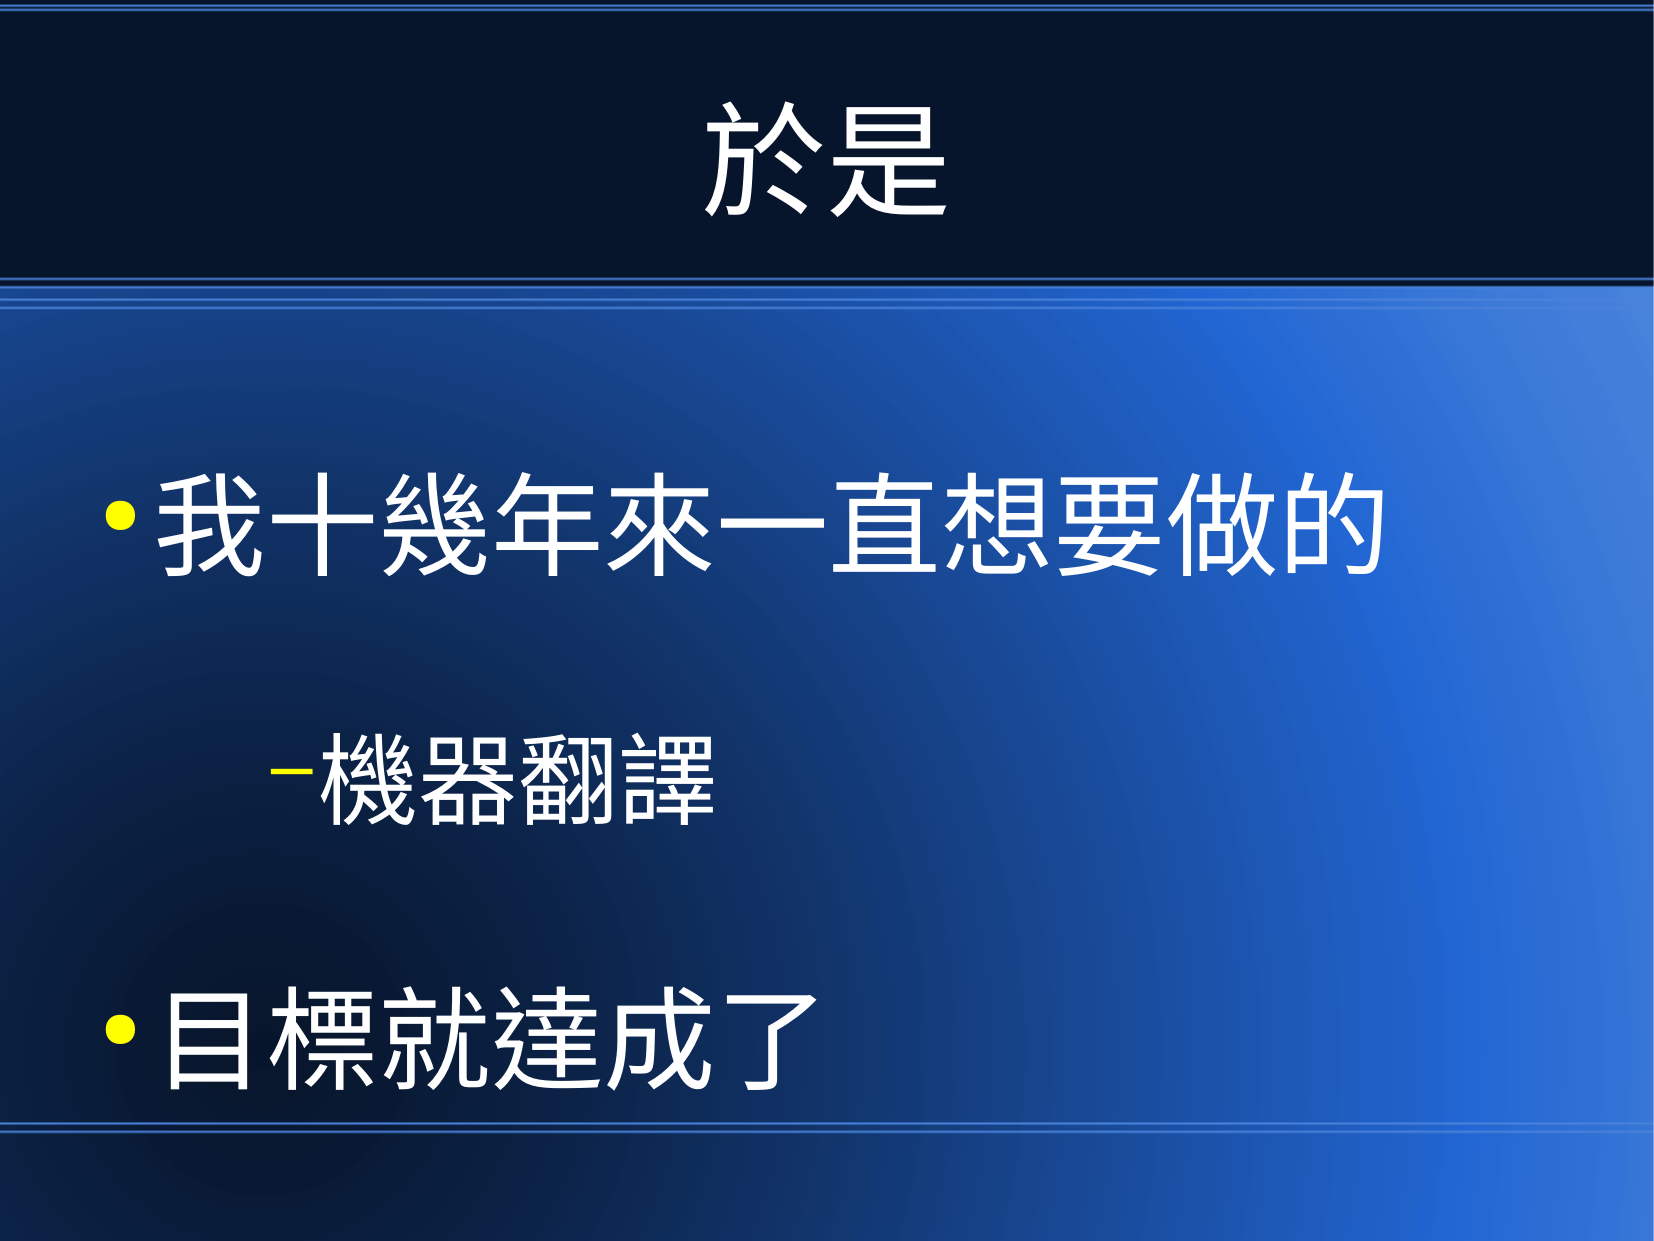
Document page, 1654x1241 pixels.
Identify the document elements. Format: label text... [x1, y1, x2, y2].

picture [0, 0, 1654, 1241]
title 於是 [82, 49, 1571, 257]
list 我十幾年來一直想要做的 機器翻譯 目標就達成了 [82, 355, 1571, 1241]
